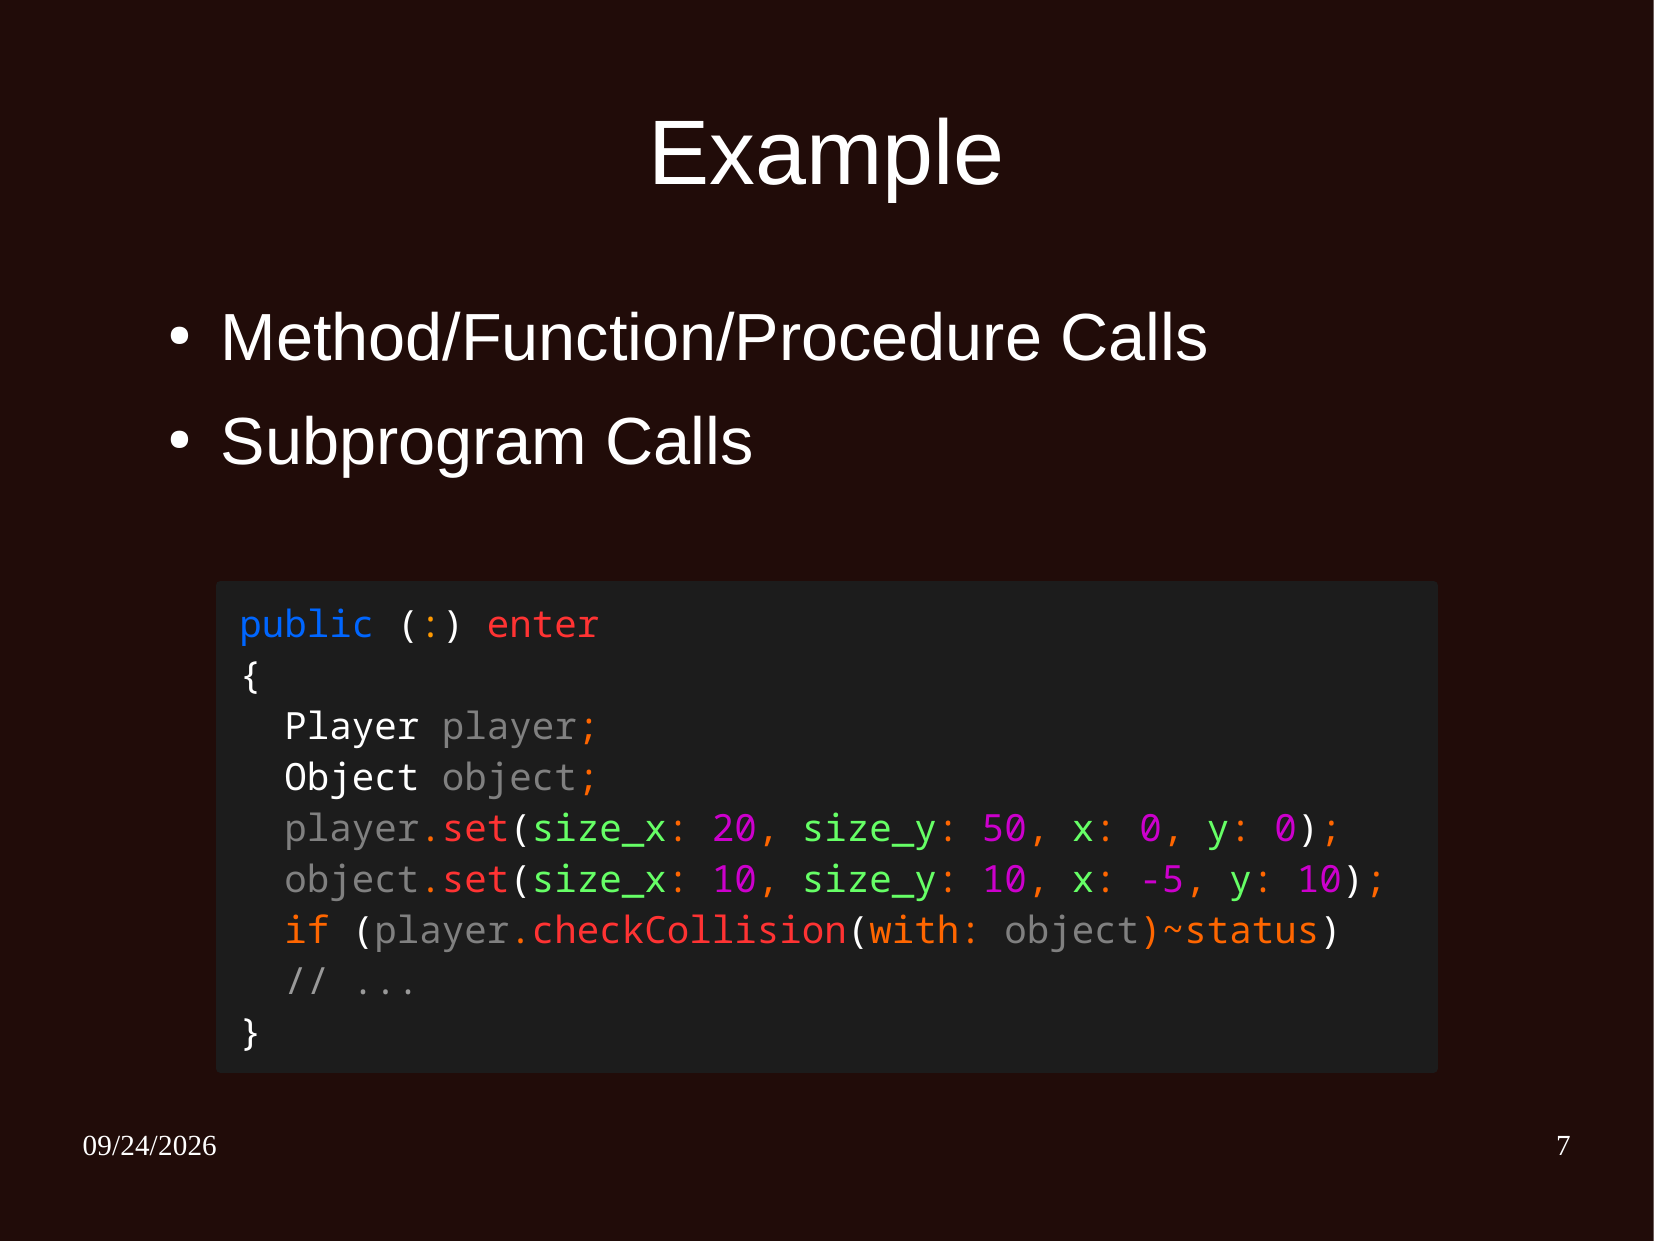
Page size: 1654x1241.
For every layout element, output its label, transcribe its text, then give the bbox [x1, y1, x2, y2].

picture [0, 0, 1654, 1241]
title Example [82, 49, 1571, 257]
text_box public (:) enter { Player player; Object object; player.set(size_x: 20, size_y: 50, x: 0, y: 0); object.set(size_x: 10, size_y: 10, x: -5, y: 10); if (player.checkCollision(with: object)~status) // ... } [220, 585, 1434, 1006]
list Method/Function/Procedure Calls Subprogram Calls [150, 300, 1501, 601]
